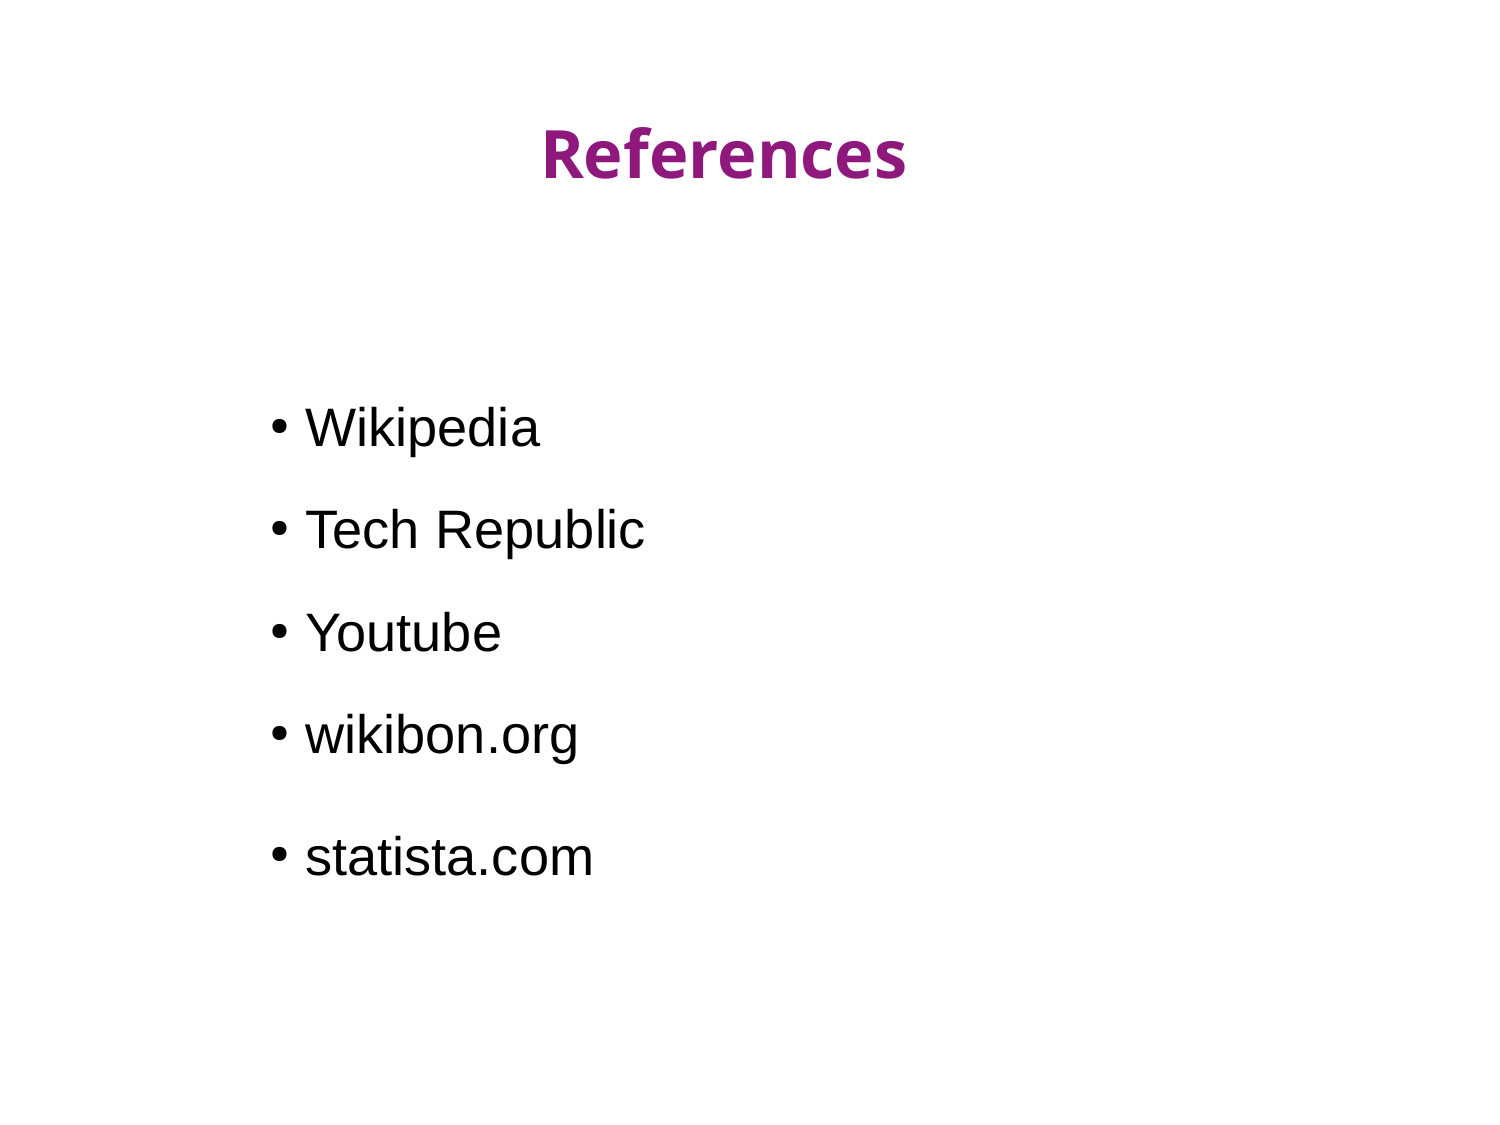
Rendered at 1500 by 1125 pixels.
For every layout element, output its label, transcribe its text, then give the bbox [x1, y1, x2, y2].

title References [540, 110, 1096, 300]
text_box Wikipedia Tech Republic Youtube wikibon.org statista.com [255, 389, 991, 1125]
